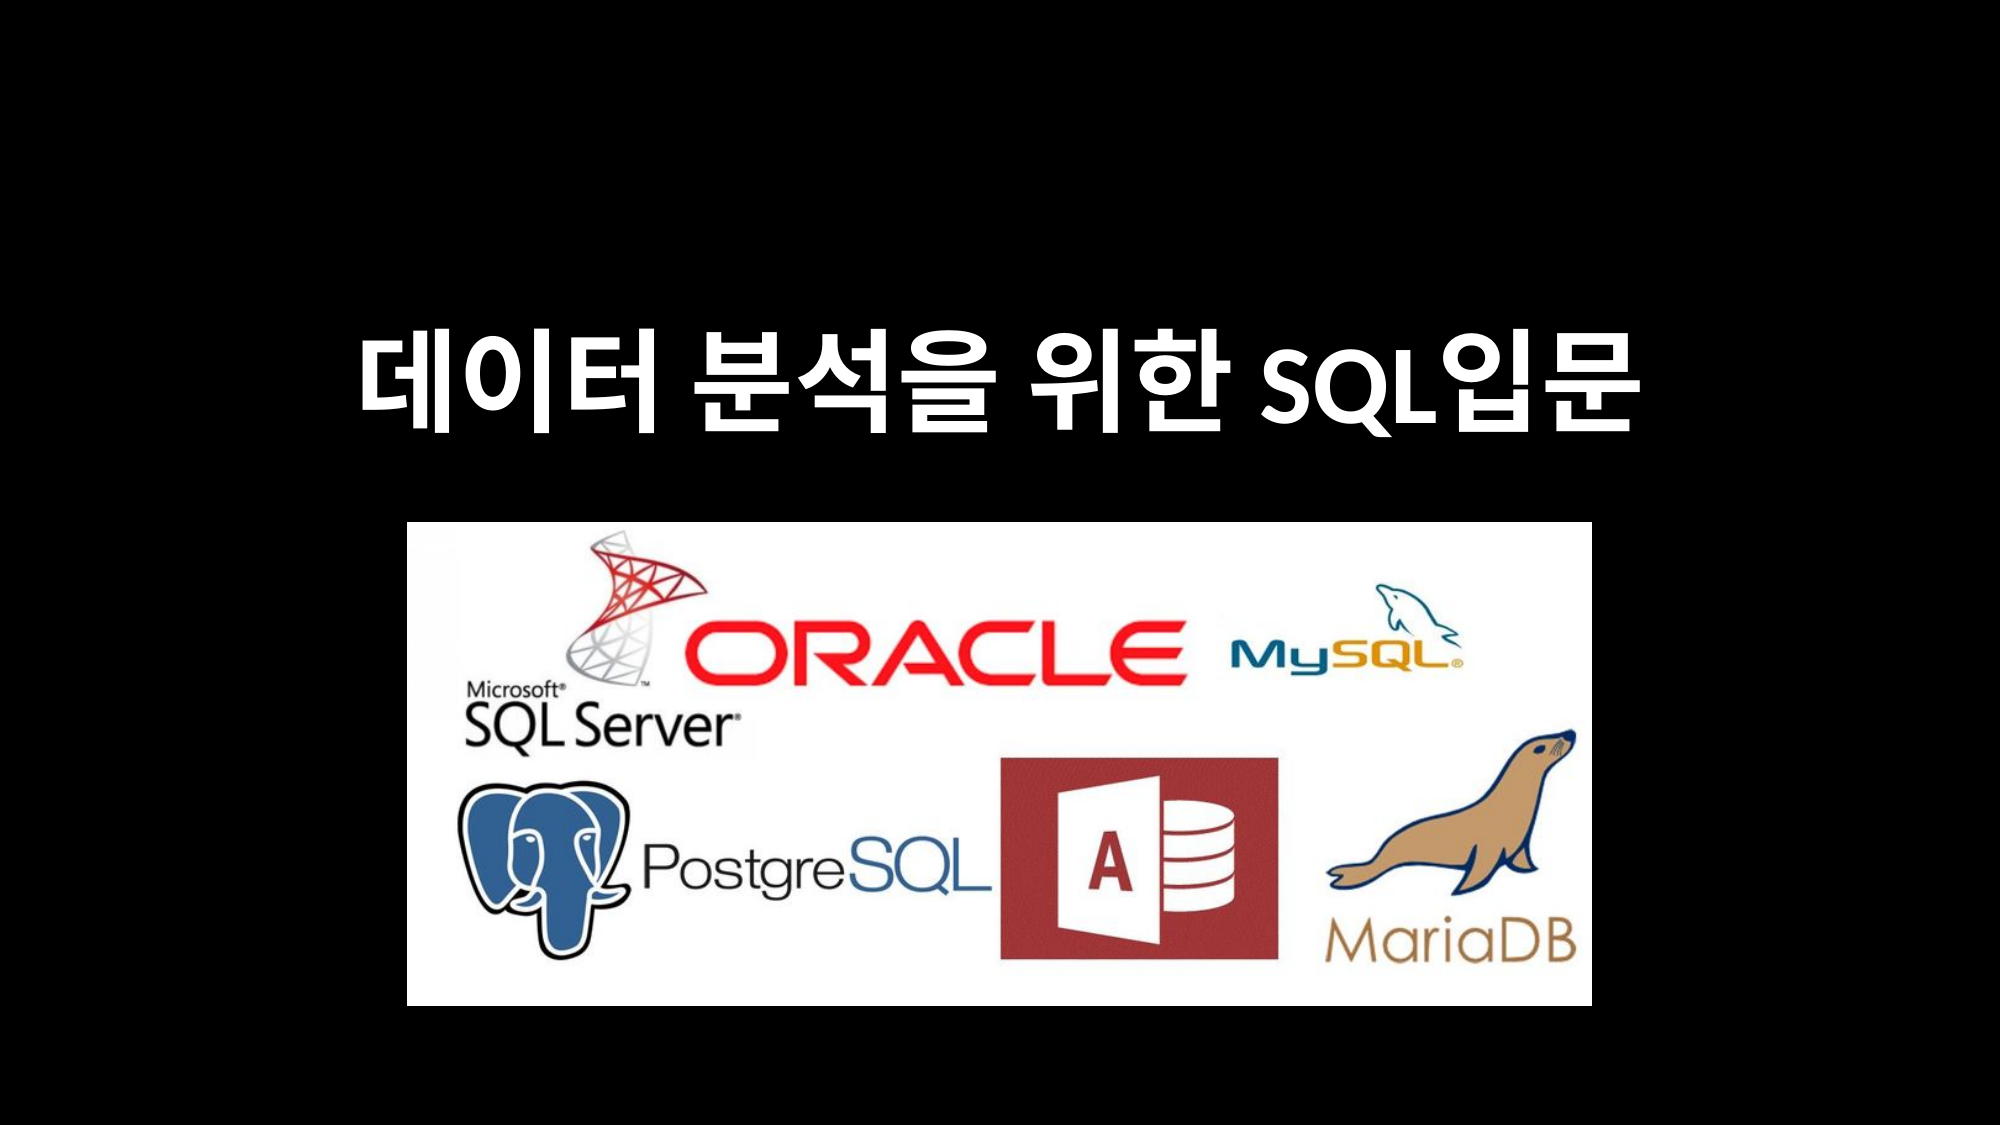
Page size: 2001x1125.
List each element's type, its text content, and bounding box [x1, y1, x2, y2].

picture [407, 522, 1592, 1007]
title 데이터 분석을 위한 SQL입문 [150, 217, 1850, 459]
